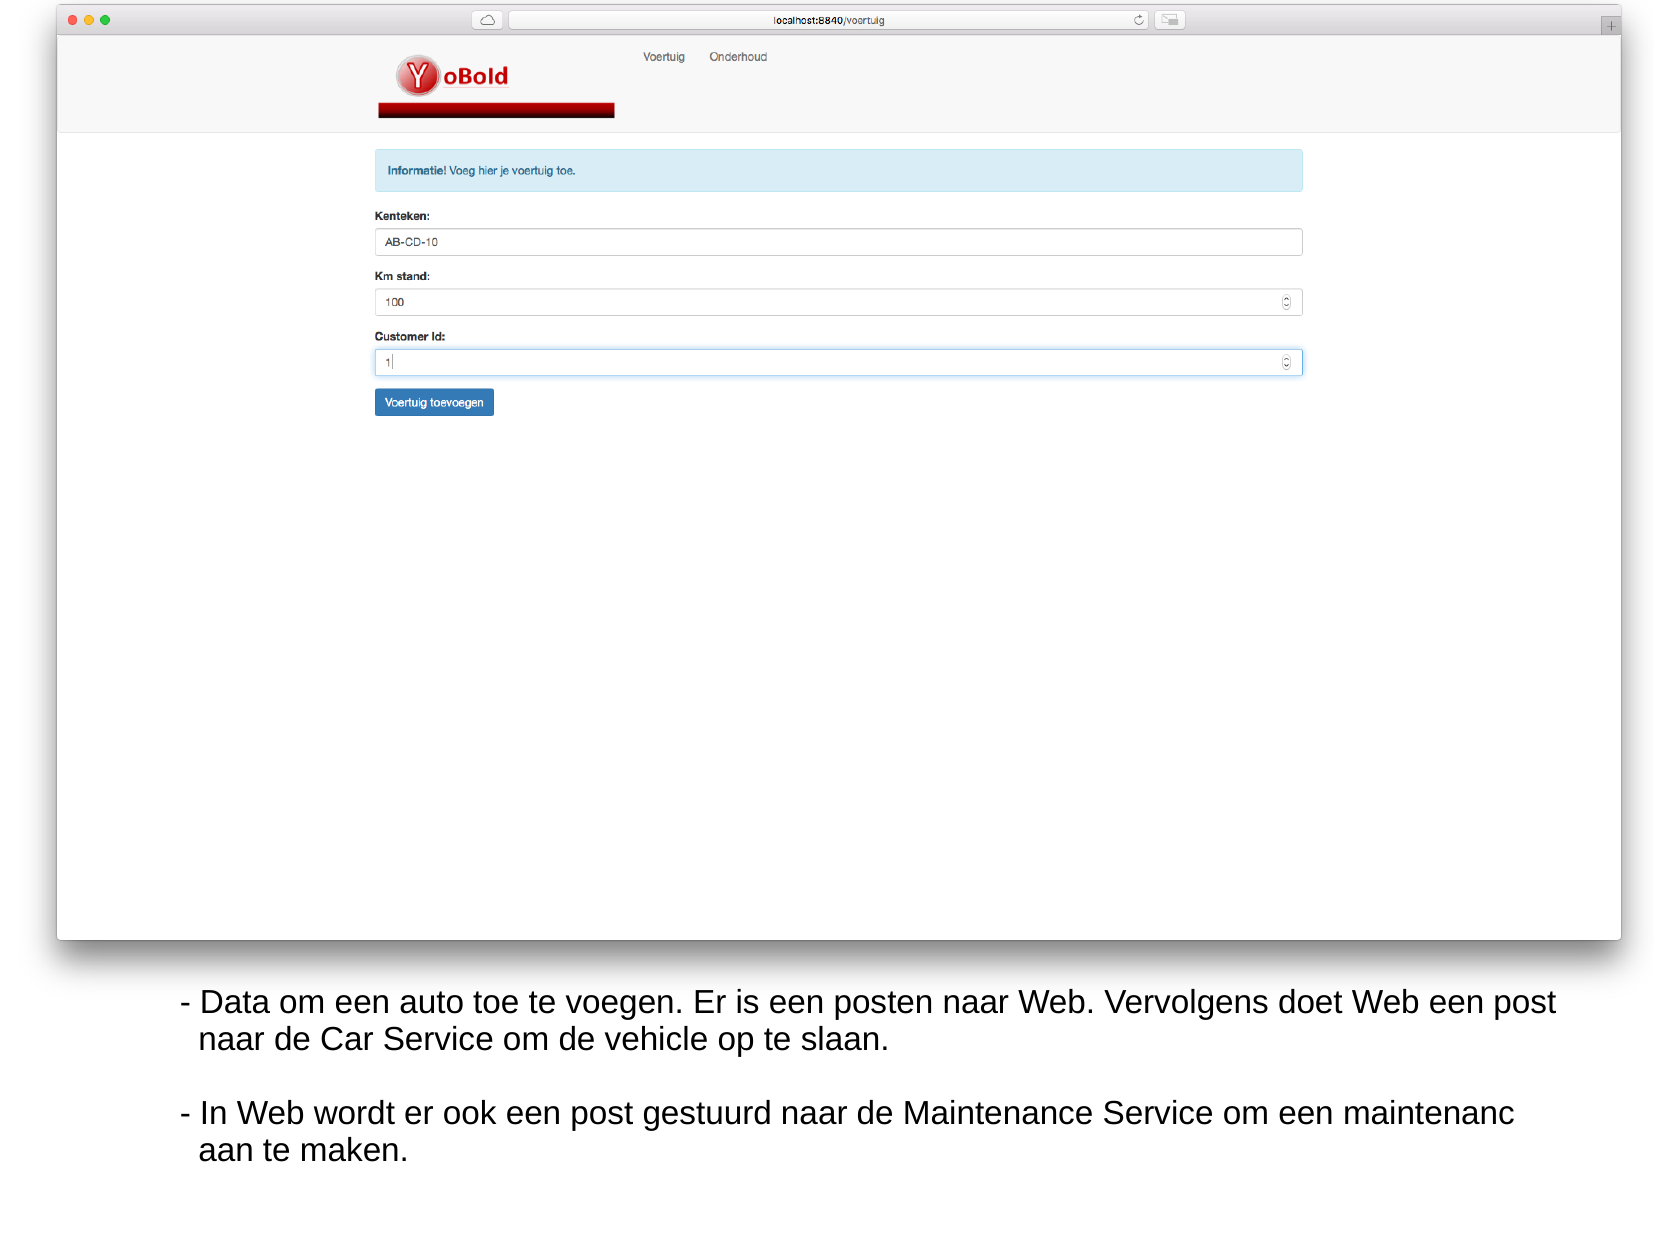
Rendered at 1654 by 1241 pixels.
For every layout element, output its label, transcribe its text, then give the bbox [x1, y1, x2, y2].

text_box - Data om een auto toe te voegen. Er is een posten naar Web. Vervolgens doet Web een post naar de Car Service om de vehicle op te slaan. - In Web wordt er ook een post gestuurd naar de Maintenance Service om een maintenanc aan te maken. [165, 976, 1574, 1177]
picture [11, 0, 1654, 1006]
